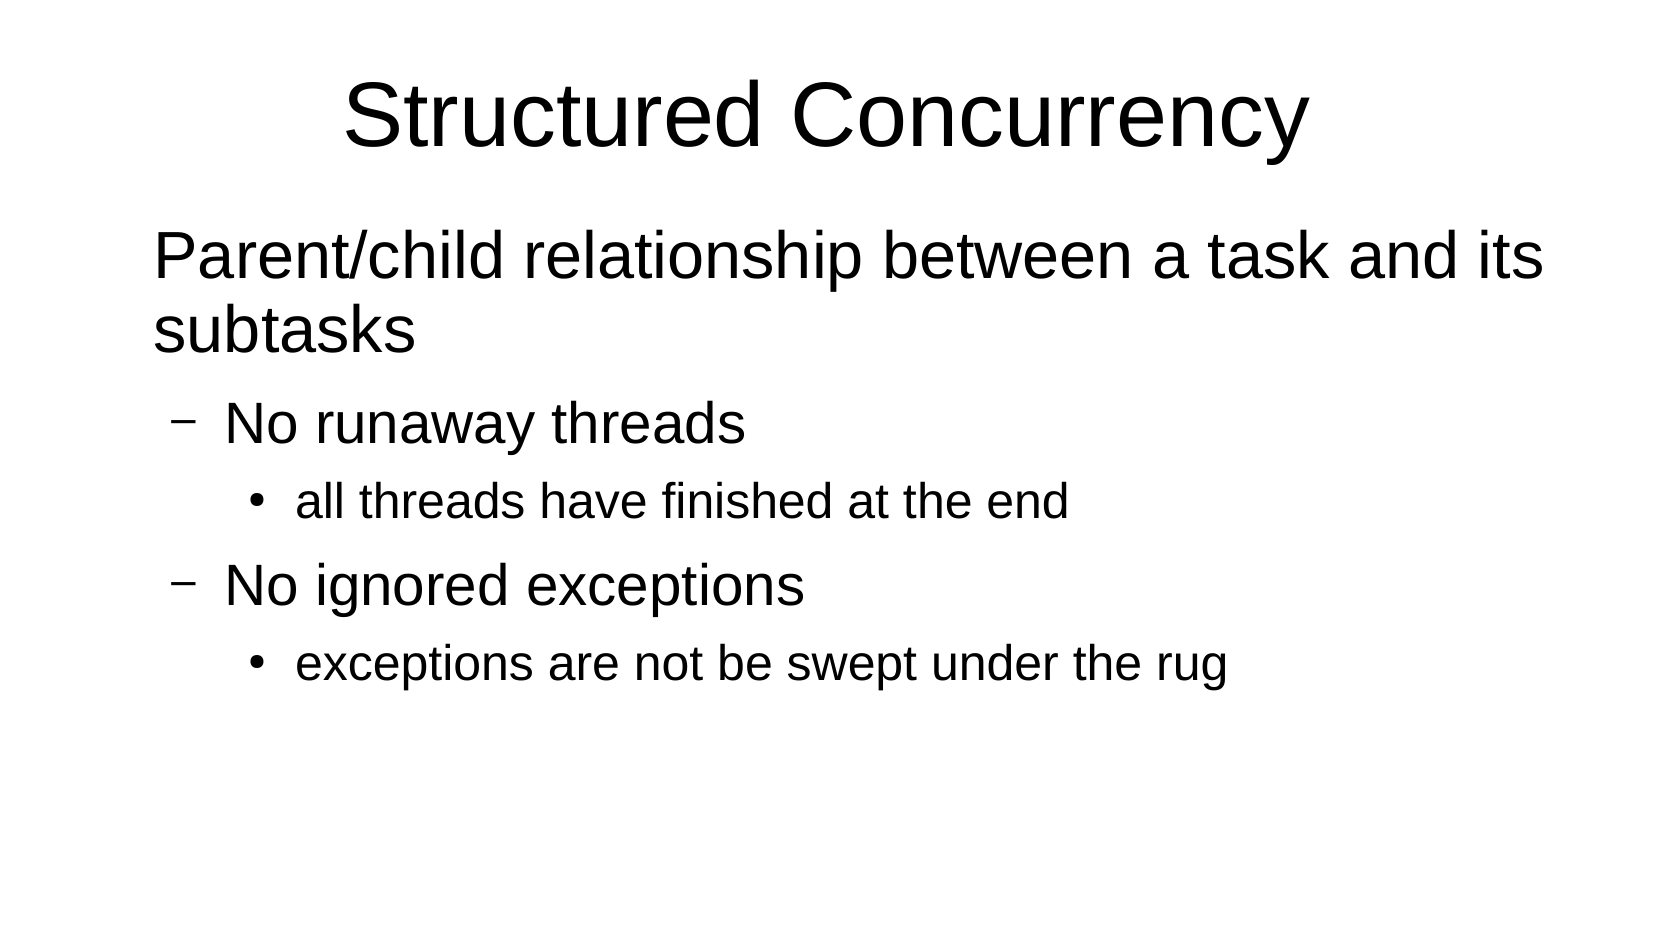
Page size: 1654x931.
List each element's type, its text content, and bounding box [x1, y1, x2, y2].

title Structured Concurrency [82, 37, 1571, 193]
list Parent/child relationship between a task and its subtasks No runaway threads all threads have finished at the end No ignored exceptions exceptions are not be swept under the rug [82, 217, 1571, 758]
